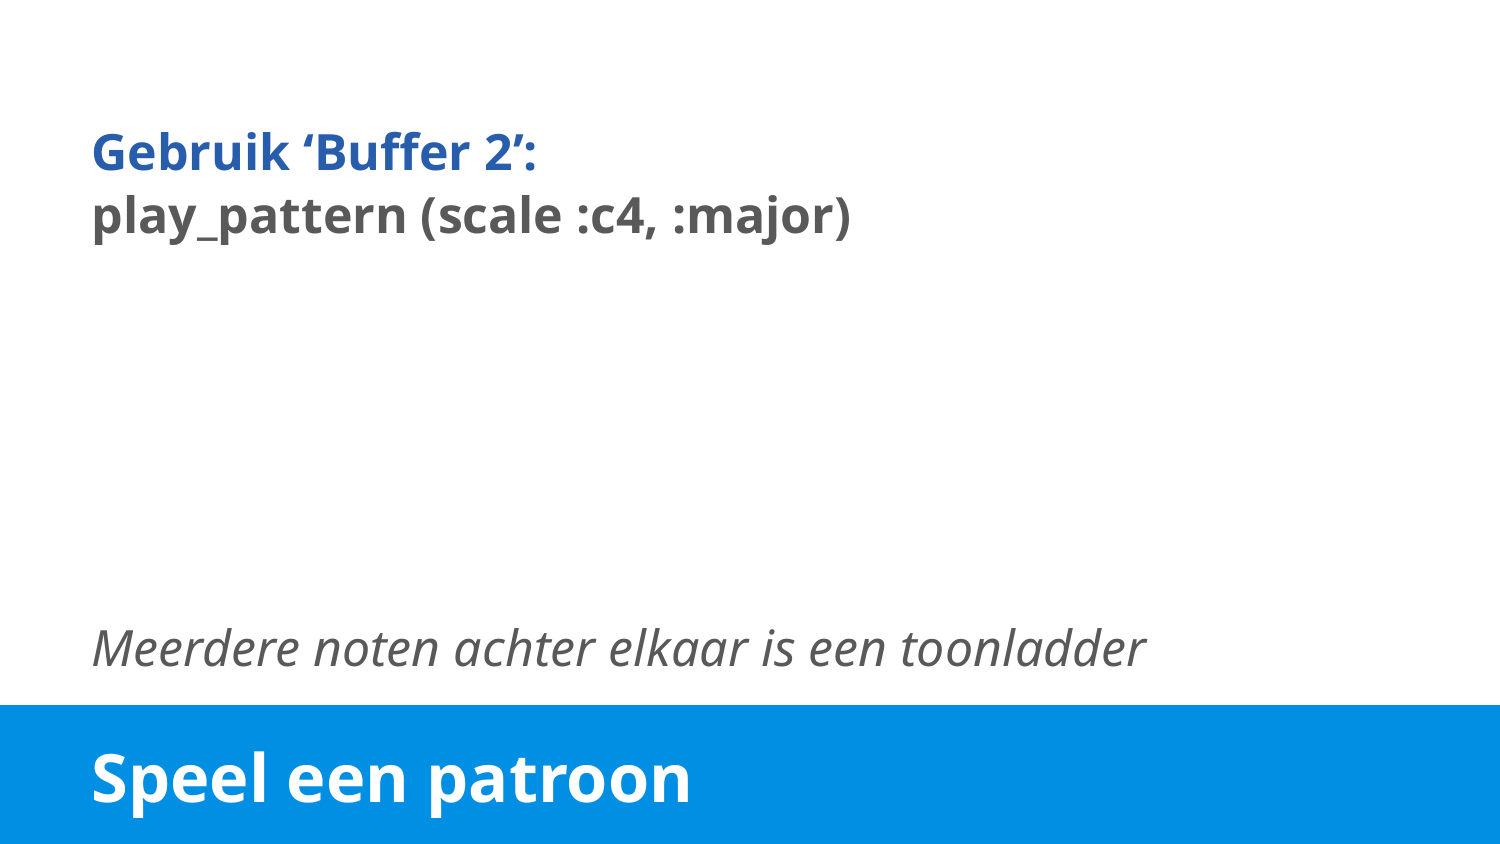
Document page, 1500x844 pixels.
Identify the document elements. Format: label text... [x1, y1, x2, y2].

list play_pattern (scale :c4, :major) Meerdere noten achter elkaar is een toonladder [76, 168, 1454, 500]
title Speel een patroon [76, 721, 1500, 828]
picture [0, 705, 1500, 844]
subtitle Gebruik ‘Buffer 2’: [76, 75, 1438, 152]
